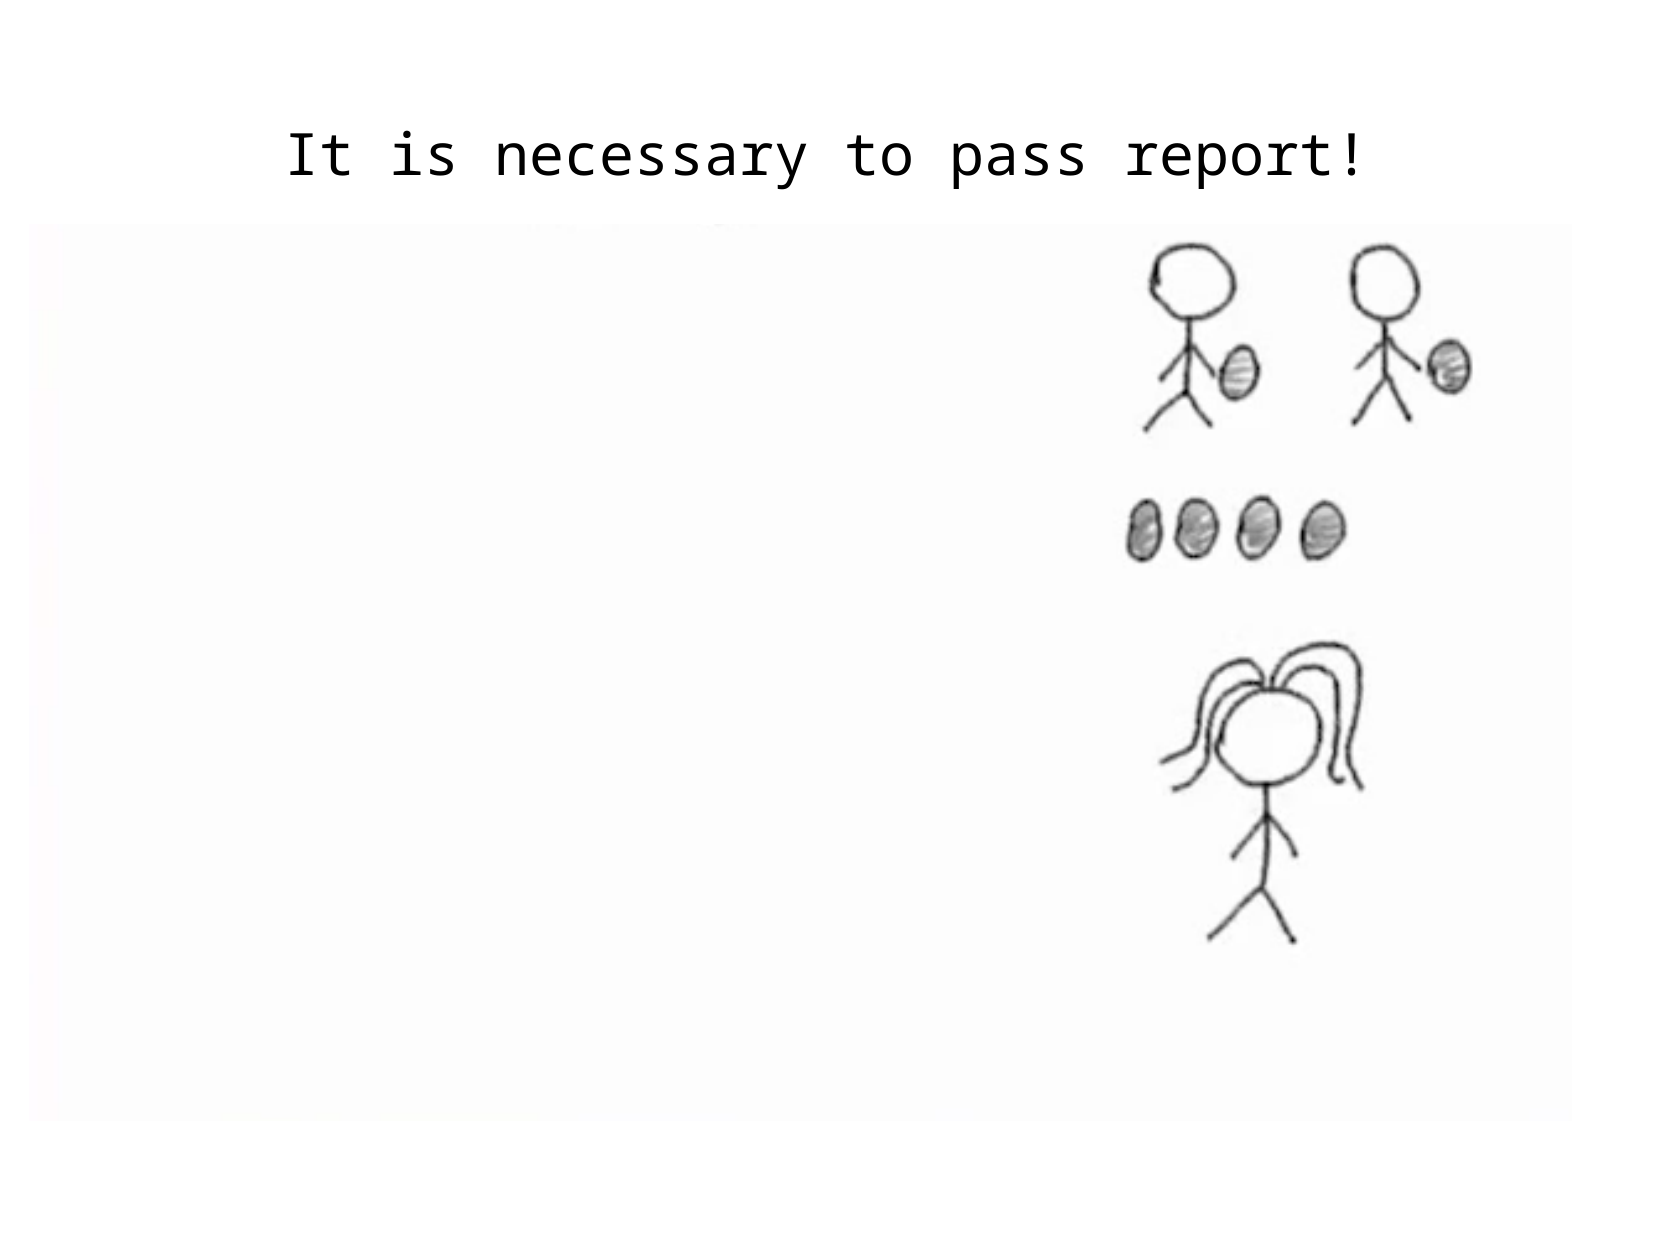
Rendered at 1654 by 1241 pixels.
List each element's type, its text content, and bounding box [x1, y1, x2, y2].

picture [29, 224, 1572, 1121]
title It is necessary to pass report! [82, 49, 1571, 224]
